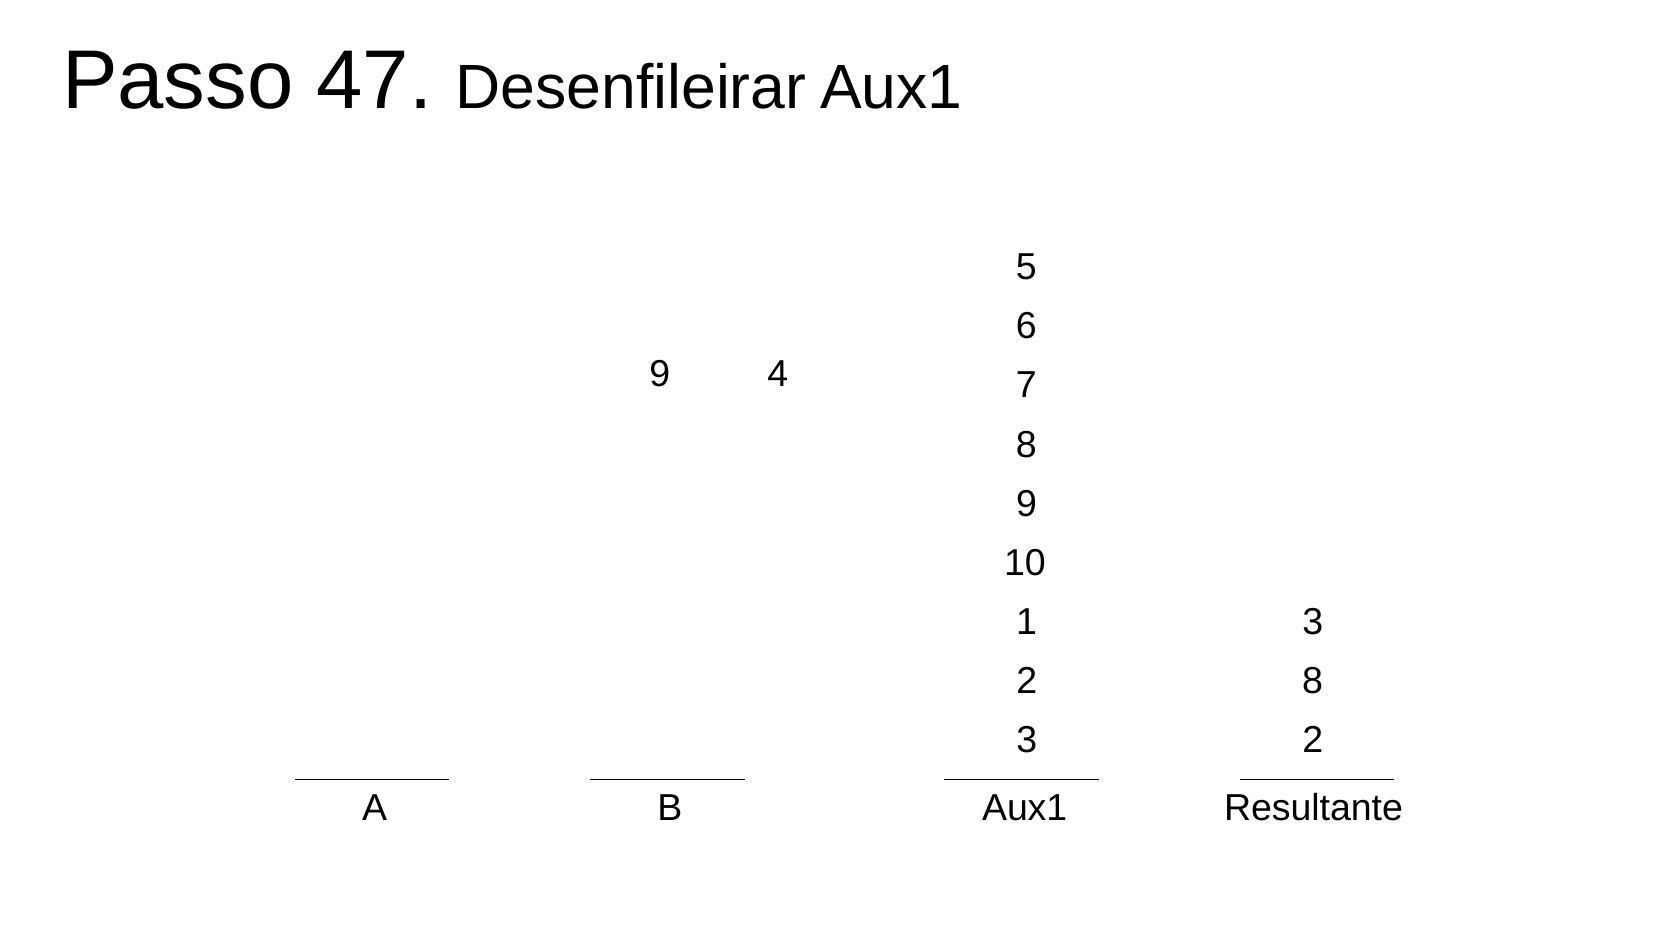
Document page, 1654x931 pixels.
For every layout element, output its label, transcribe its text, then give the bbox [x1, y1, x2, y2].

text_box 1 [1001, 592, 1052, 650]
text_box 9 [634, 344, 686, 402]
text_box 2 [1287, 710, 1338, 768]
text_box Passo 47. Desenfileirar Aux1 [47, 25, 1607, 274]
text_box 9 [1001, 474, 1052, 532]
text_box 4 [752, 344, 804, 402]
text_box 8 [1001, 415, 1052, 473]
text_box 5 [1001, 238, 1052, 296]
text_box 10 [989, 533, 1061, 591]
text_box A [347, 779, 508, 837]
text_box 8 [1287, 651, 1338, 709]
text_box 3 [1001, 710, 1052, 768]
text_box 3 [1287, 592, 1338, 650]
text_box Resultante [1209, 779, 1418, 837]
text_box B [642, 780, 698, 837]
text_box 6 [1001, 297, 1052, 355]
text_box 7 [1001, 356, 1052, 414]
text_box 2 [1001, 651, 1052, 709]
text_box Aux1 [967, 780, 1083, 837]
